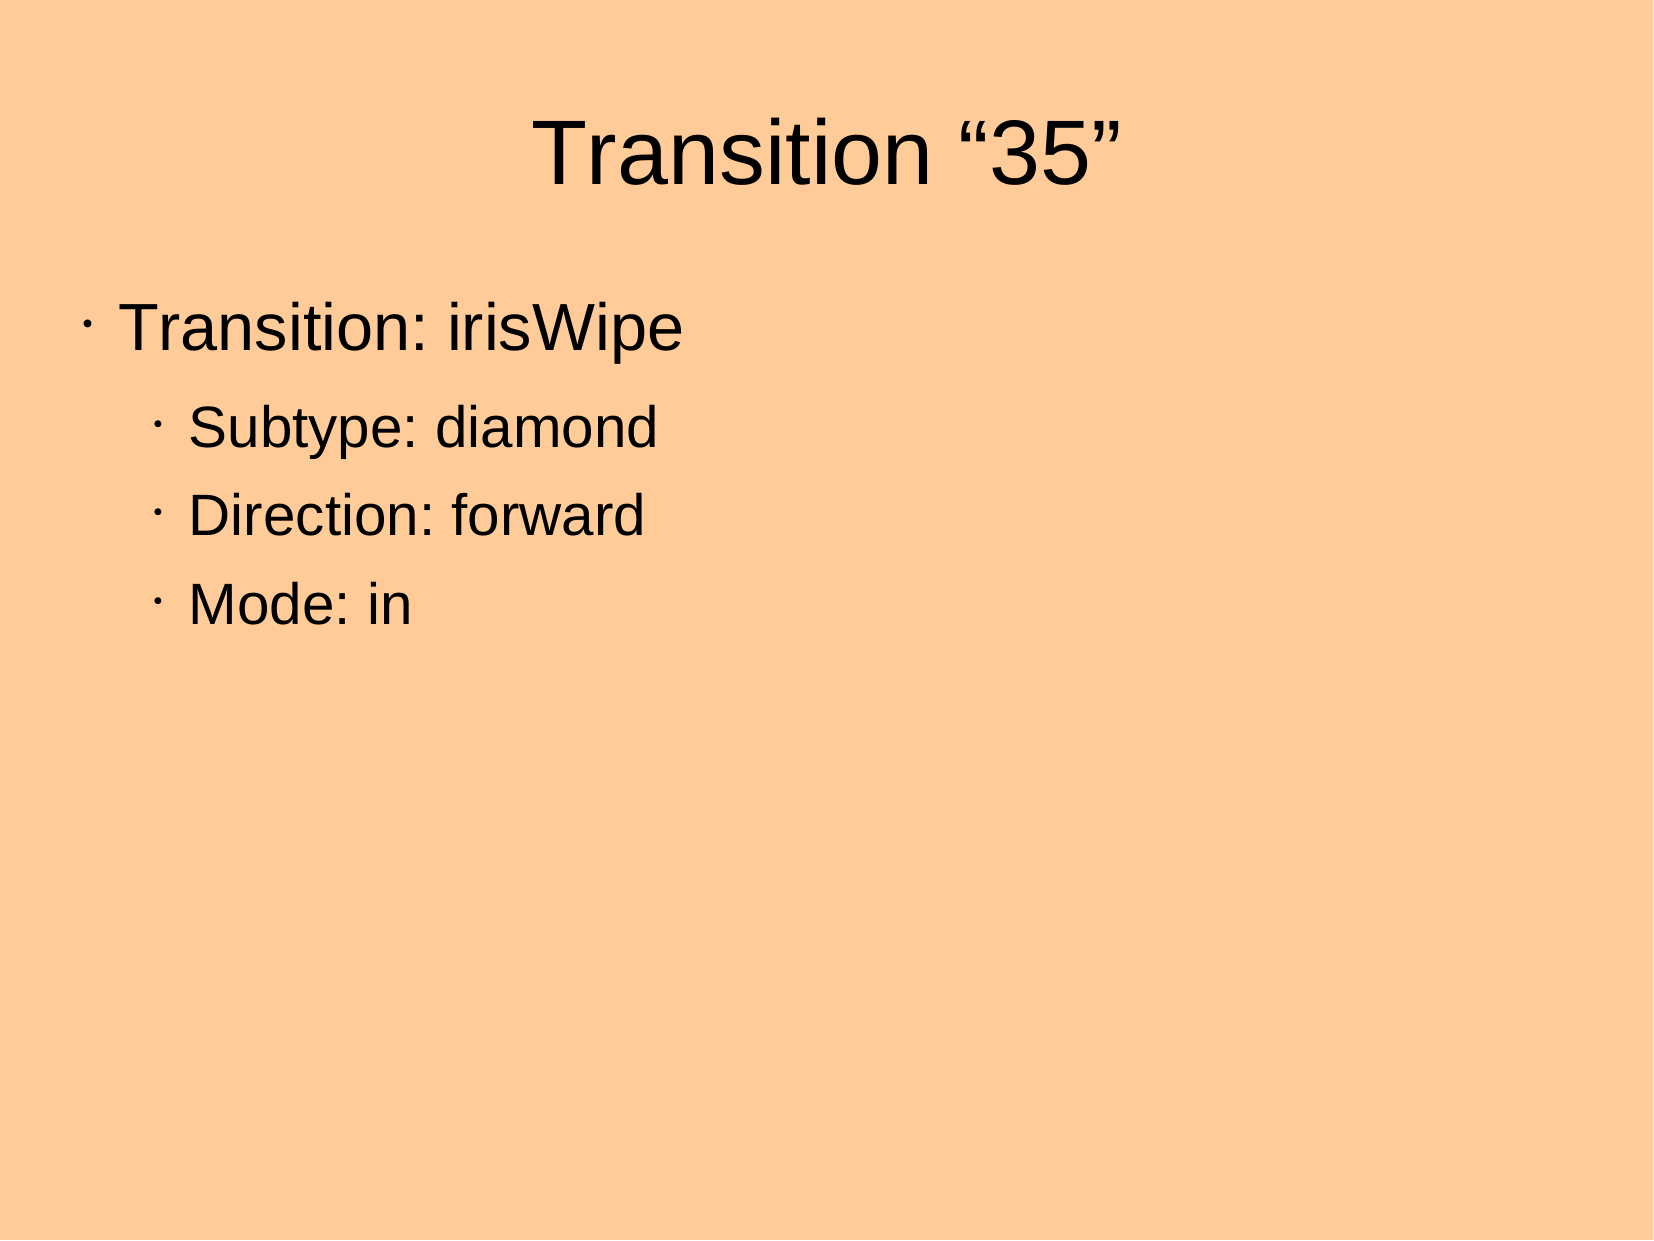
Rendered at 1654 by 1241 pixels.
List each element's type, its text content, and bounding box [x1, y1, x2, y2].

list Transition: irisWipe Subtype: diamond Direction: forward Mode: in [82, 290, 1571, 1080]
title Transition “35” [82, 49, 1571, 257]
